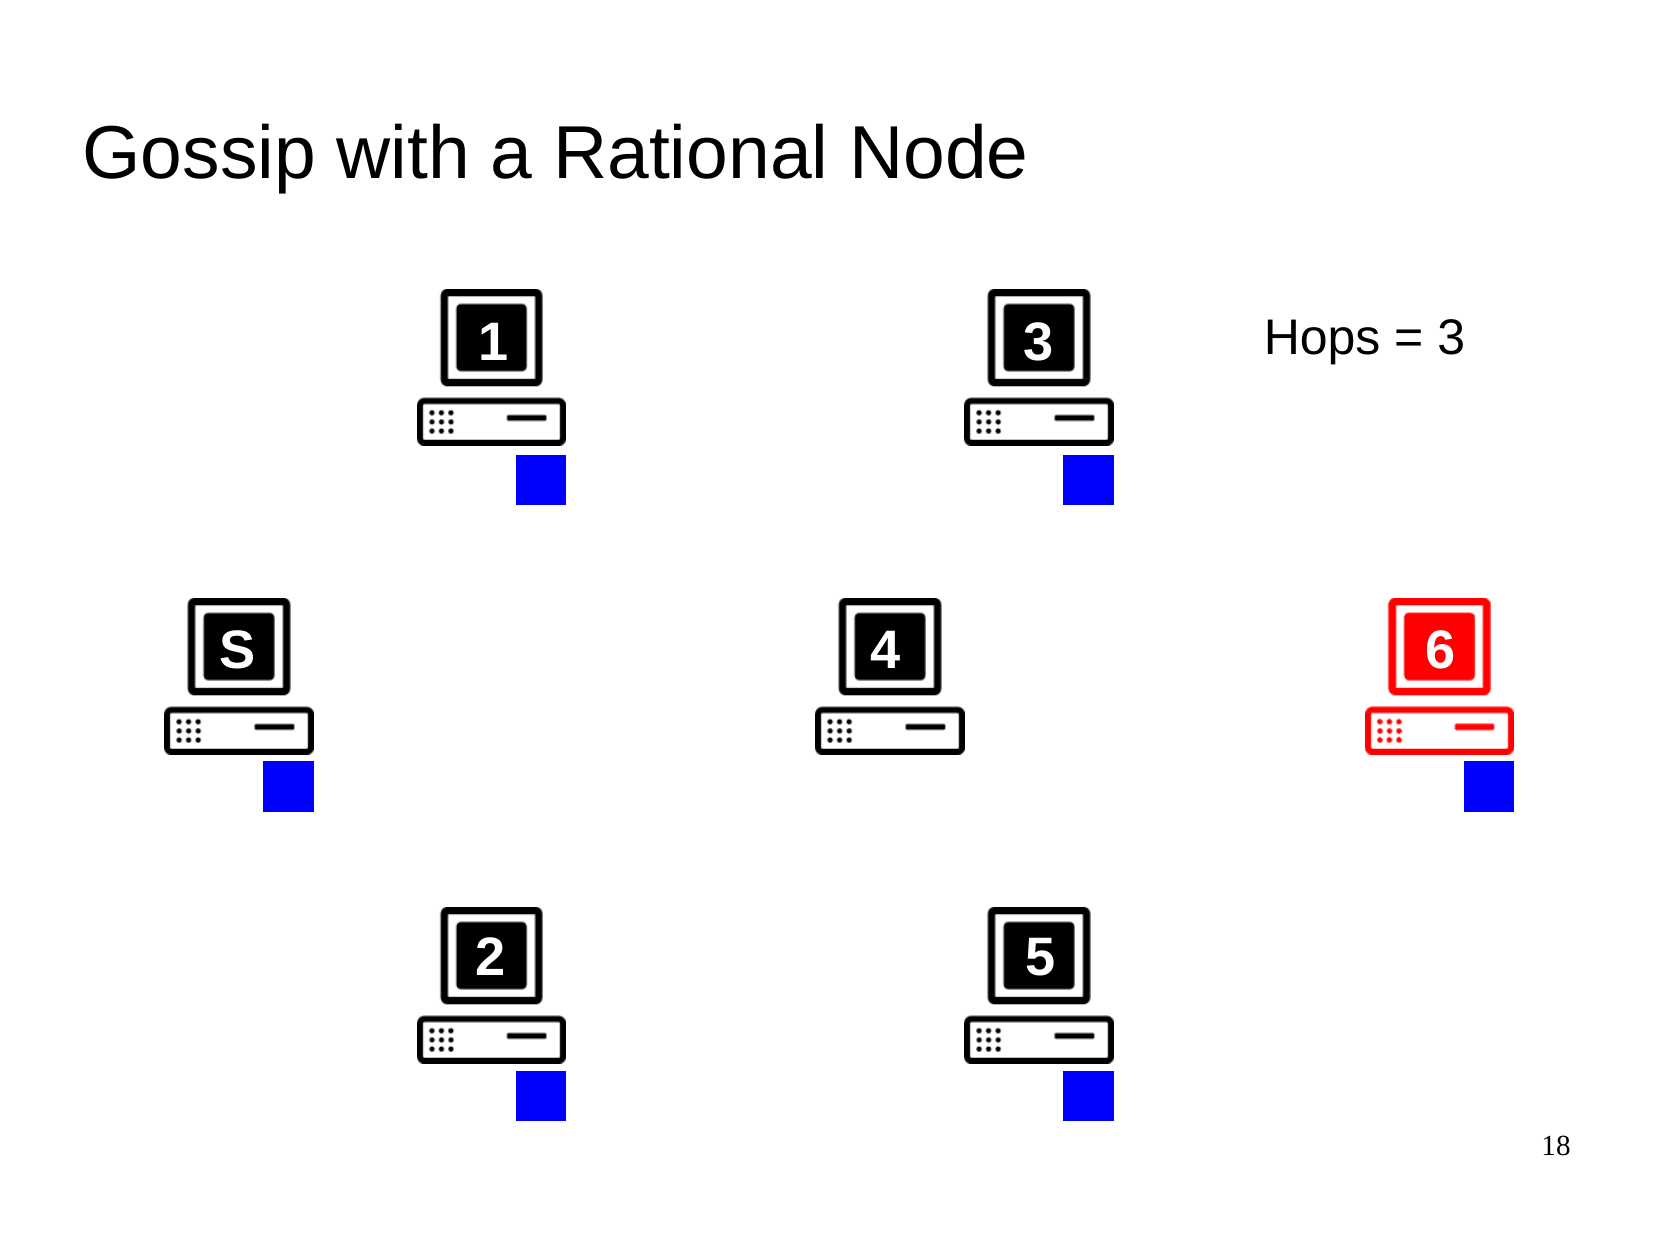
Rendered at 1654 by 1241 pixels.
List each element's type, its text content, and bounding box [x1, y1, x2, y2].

text_box 2 [460, 918, 518, 994]
text_box 6 [1410, 611, 1468, 859]
picture [964, 289, 1114, 446]
picture [1365, 598, 1514, 755]
picture [417, 907, 566, 1064]
text_box [516, 455, 566, 505]
text_box [1468, 761, 1514, 812]
text_box [1063, 1071, 1114, 1121]
picture [964, 907, 1114, 1064]
text_box S [204, 611, 262, 688]
text_box 5 [1010, 918, 1068, 994]
text_box [263, 761, 314, 812]
picture [815, 598, 965, 755]
text_box 1 [463, 303, 521, 380]
text_box [516, 1071, 566, 1121]
text_box [1063, 455, 1114, 505]
text_box 3 [1009, 303, 1067, 380]
title Gossip with a Rational Node [82, 49, 1571, 257]
picture [164, 598, 314, 755]
text_box Hops = 3 [1248, 301, 1513, 374]
picture [417, 289, 566, 446]
text_box 4 [855, 611, 913, 688]
